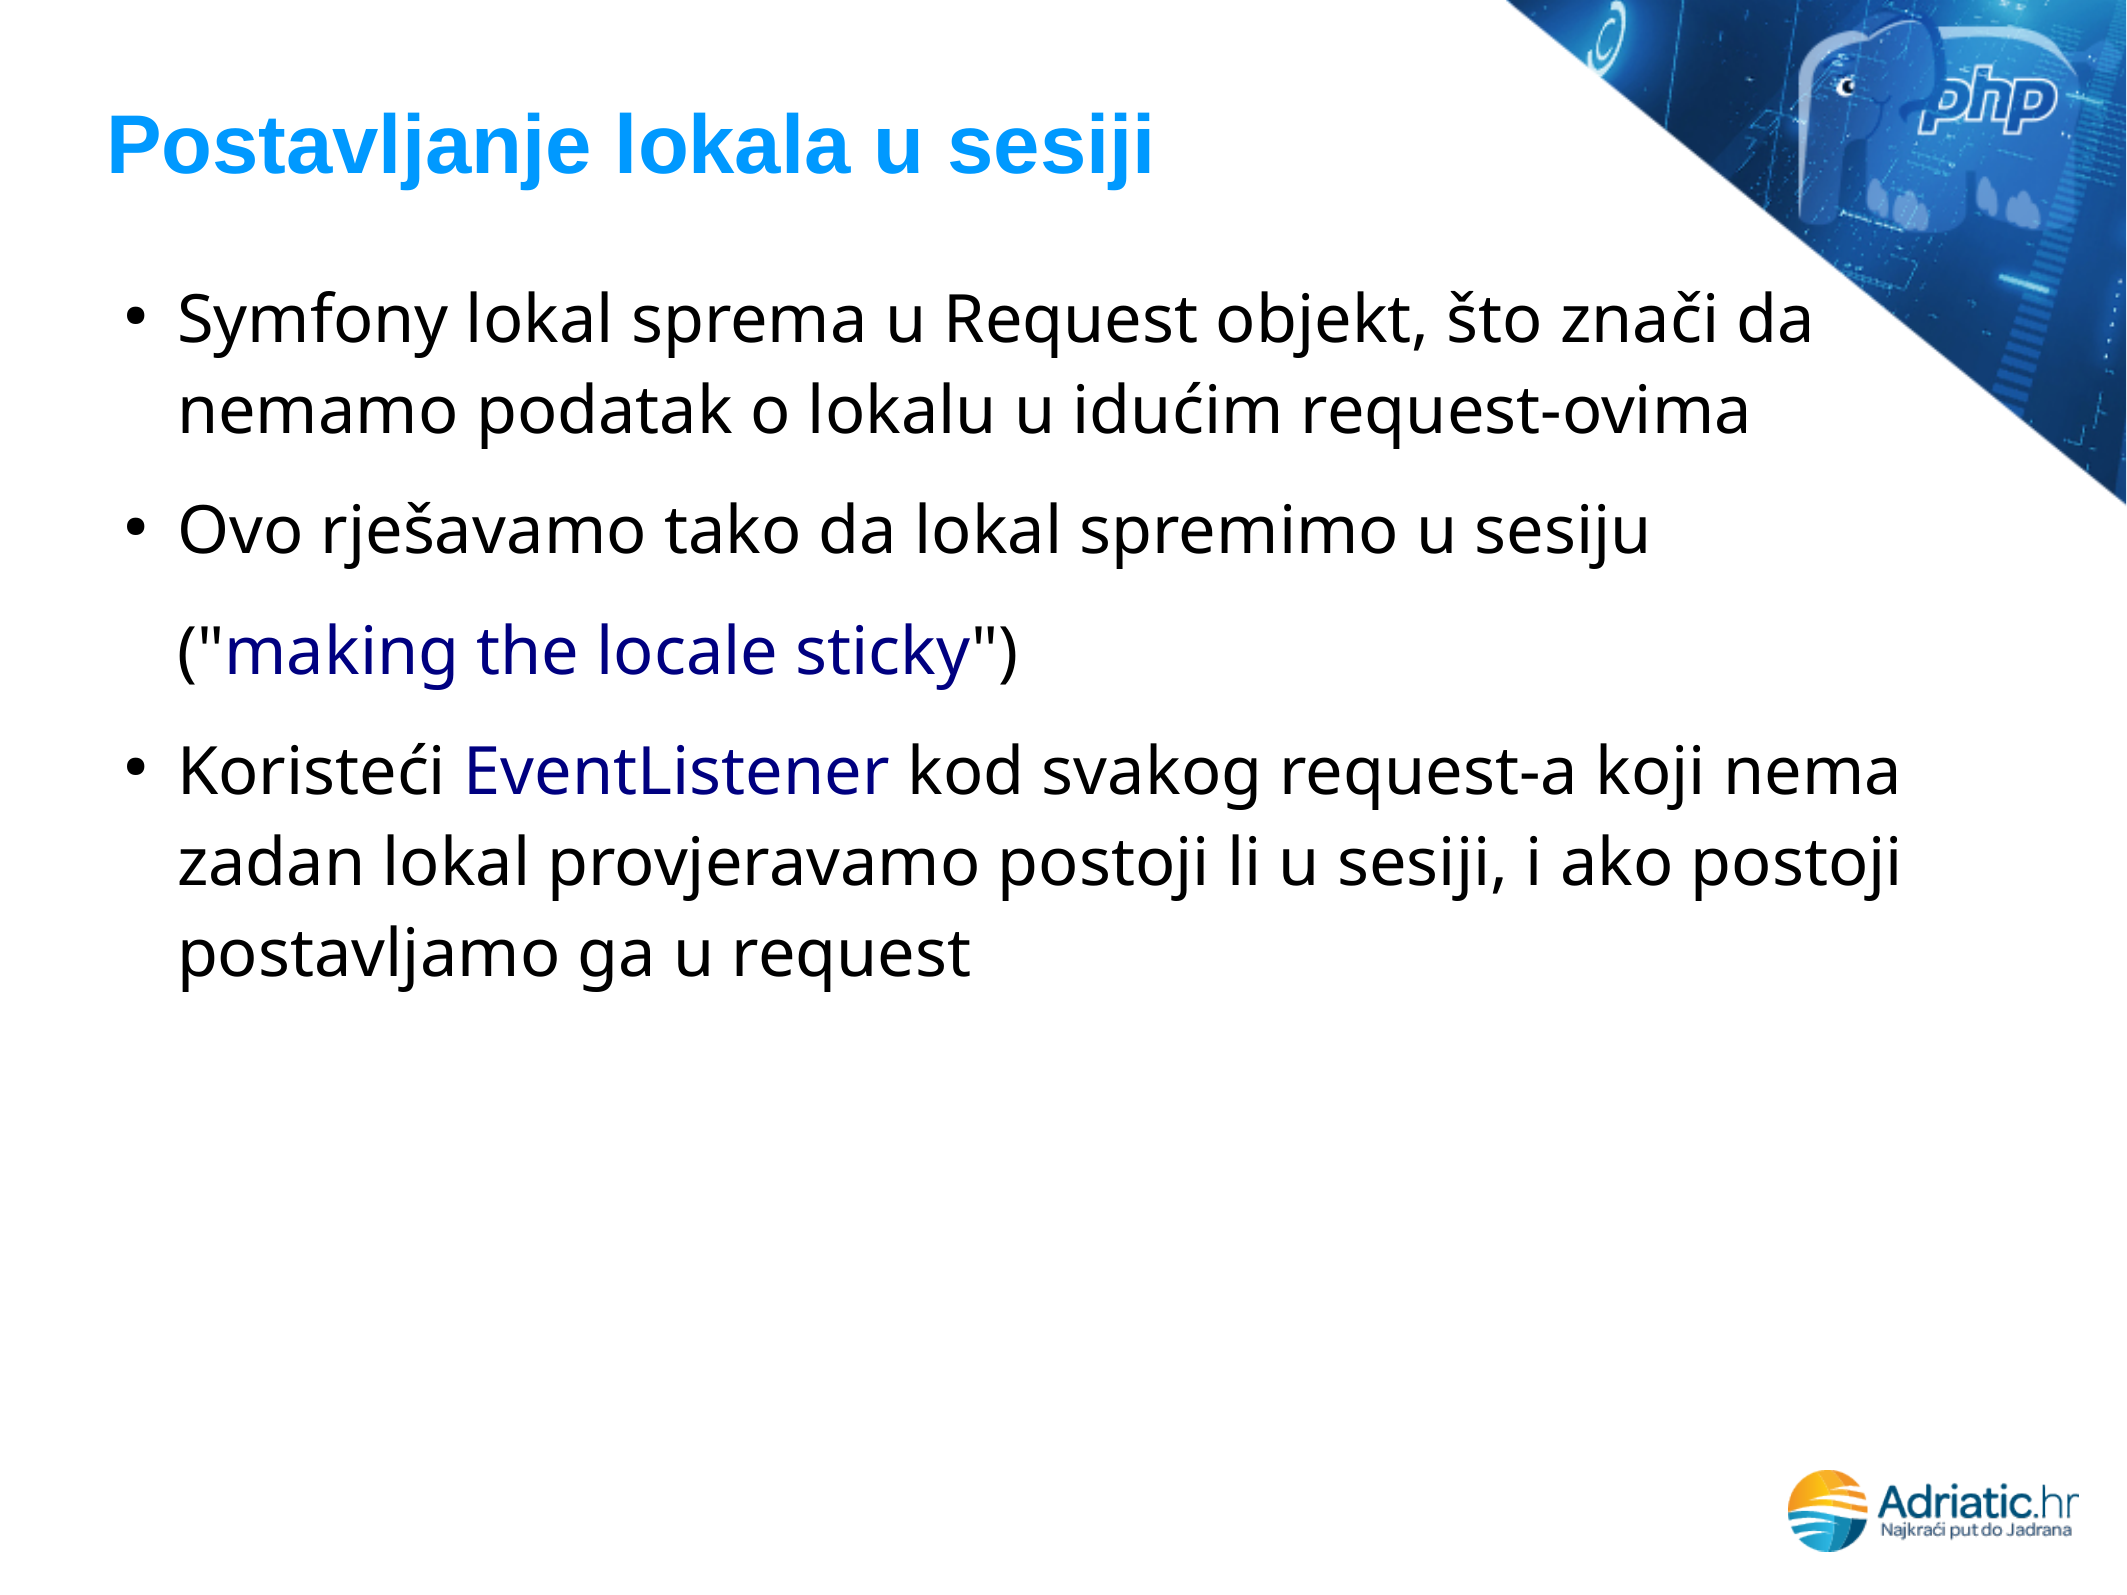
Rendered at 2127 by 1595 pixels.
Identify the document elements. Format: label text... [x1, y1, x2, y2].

list Symfony lokal sprema u Request objekt, što znači da nemamo podatak o lokalu u idućim request-ovima Ovo rješavamo tako da lokal spremimo u sesiju ("making the locale sticky") Koristeći EventListener kod svakog request-a koji nema zadan lokal provjeravamo postoji li u sesiji, i ako postoji postavljamo ga u request [106, 271, 1997, 1453]
picture [1788, 1470, 2079, 1552]
picture [1505, 0, 2127, 625]
title Postavljanje lokala u sesiji [106, 70, 1630, 219]
